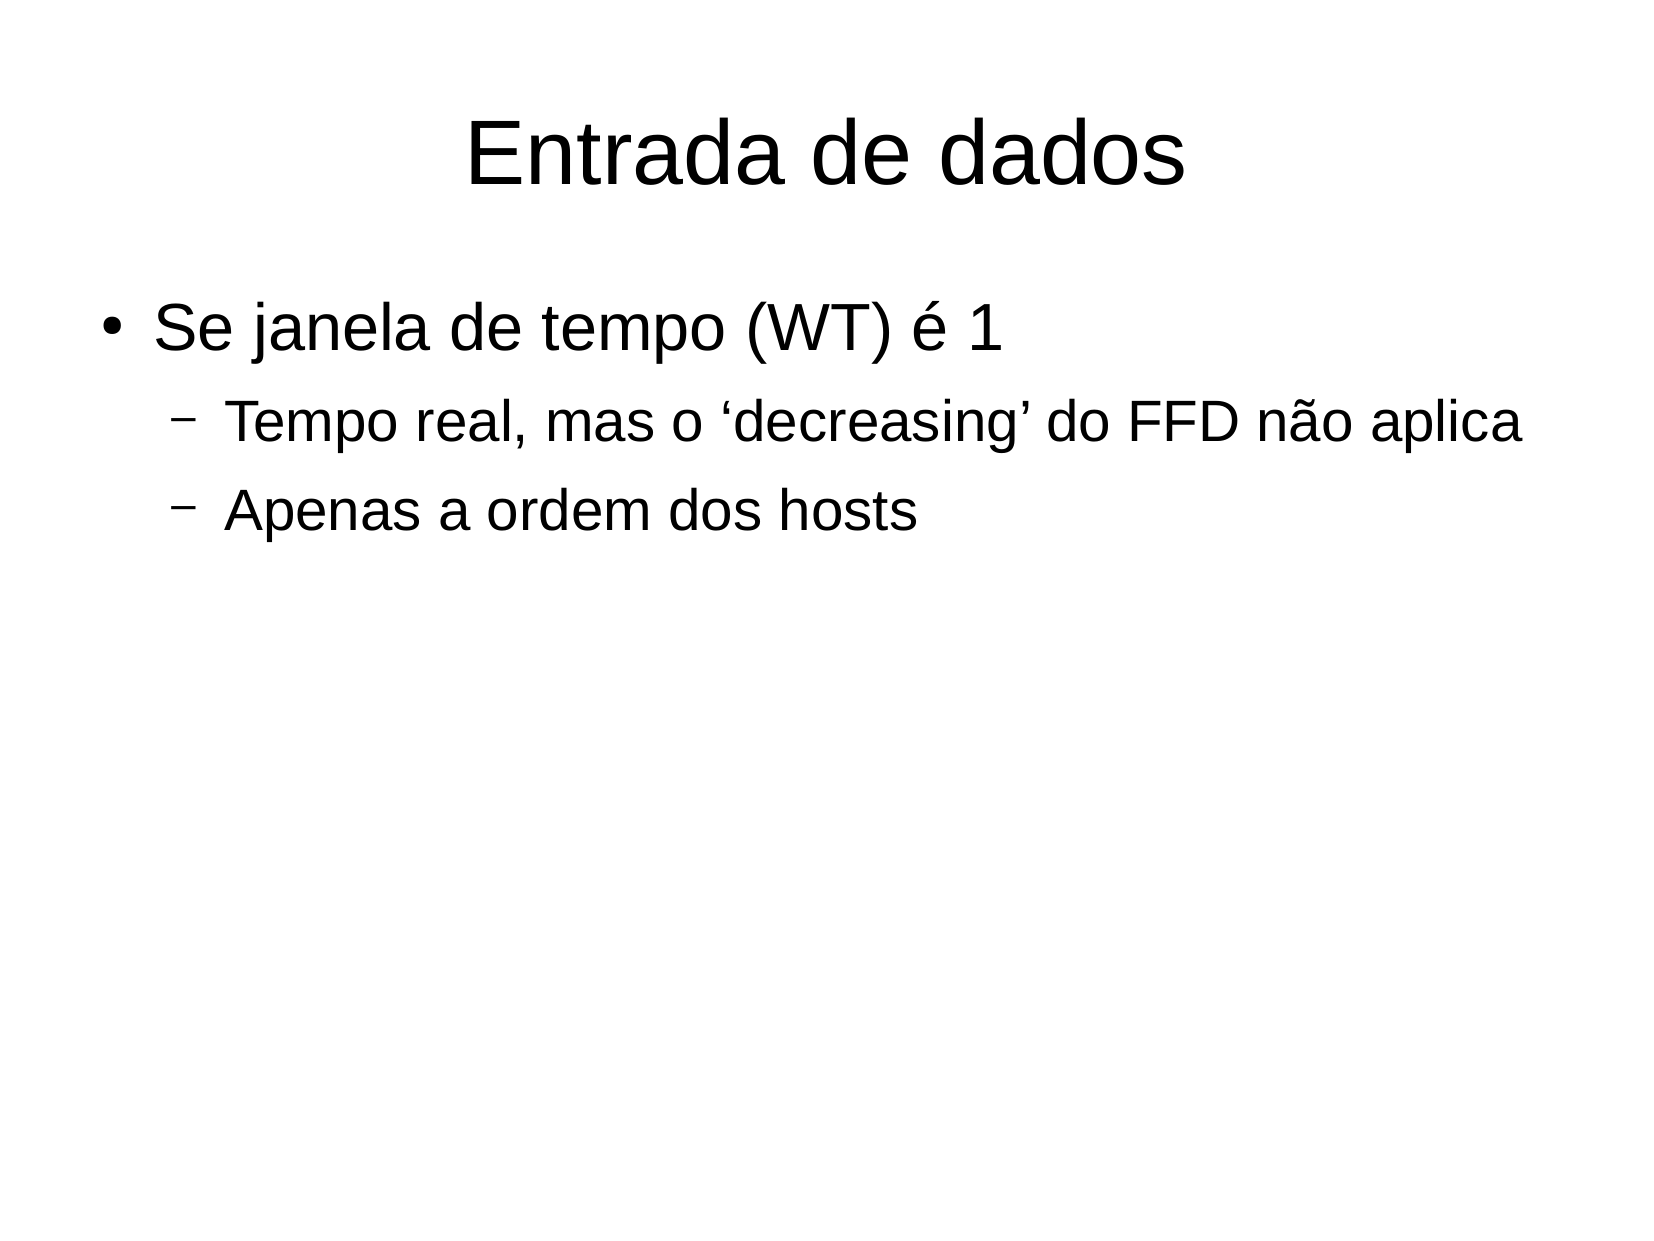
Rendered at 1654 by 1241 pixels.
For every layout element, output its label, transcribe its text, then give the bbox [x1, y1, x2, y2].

list Se janela de tempo (WT) é 1 Tempo real, mas o ‘decreasing’ do FFD não aplica Apenas a ordem dos hosts [82, 290, 1571, 1010]
title Entrada de dados [82, 49, 1571, 257]
